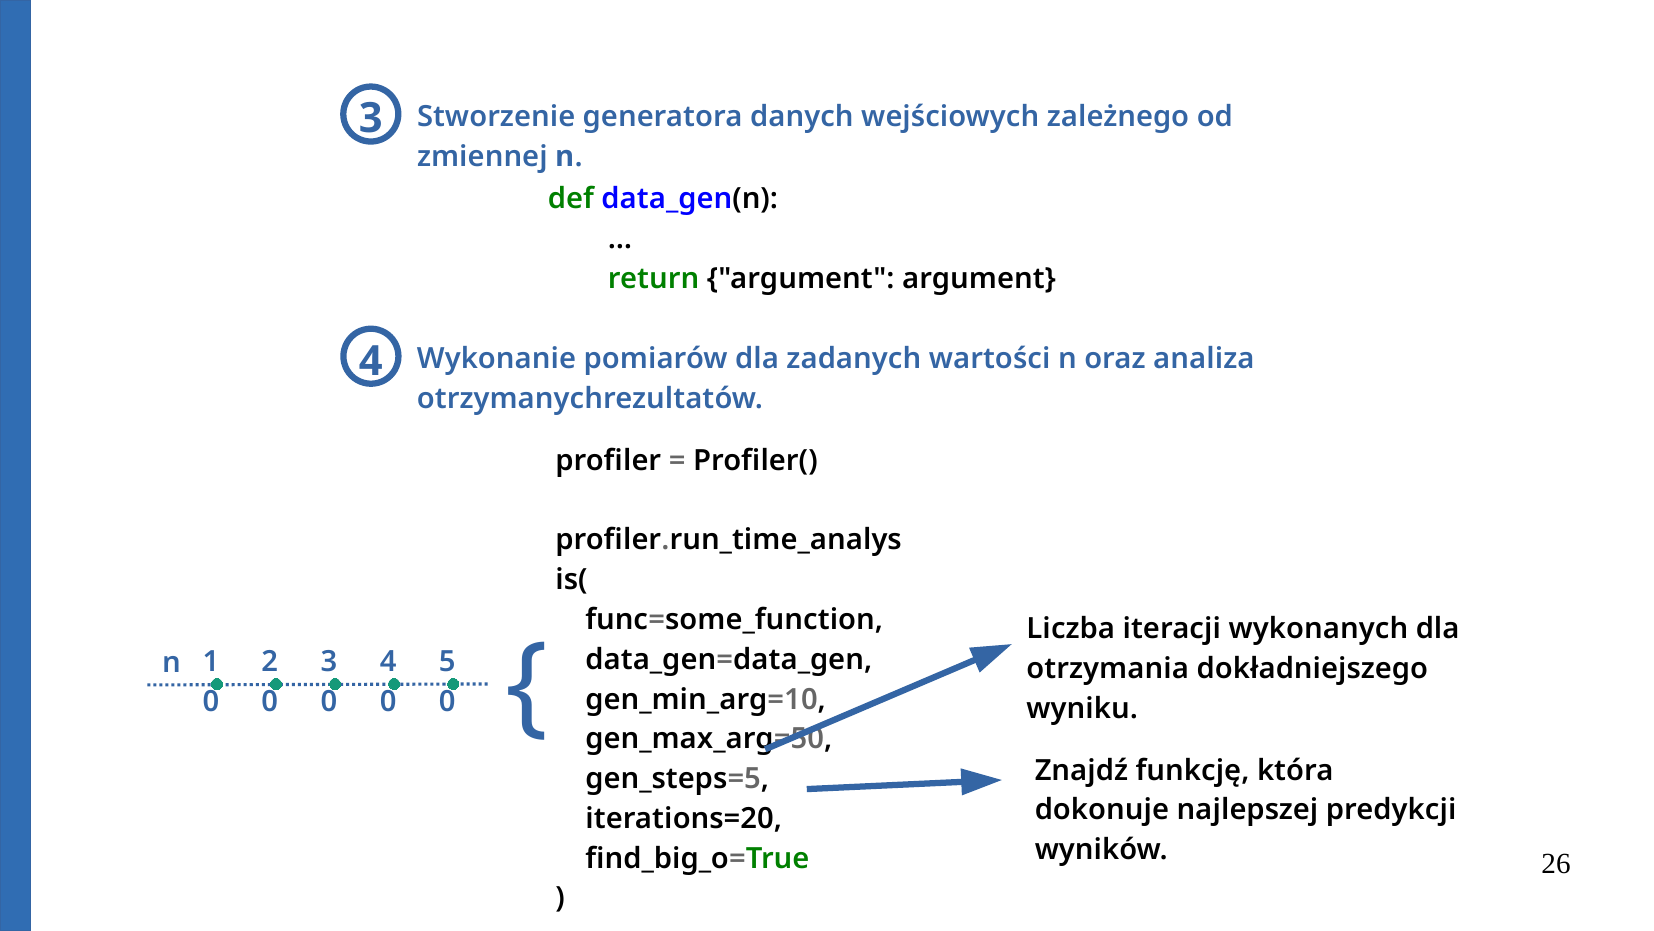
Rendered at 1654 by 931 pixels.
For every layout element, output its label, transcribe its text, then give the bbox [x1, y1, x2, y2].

text_box n [147, 633, 178, 685]
text_box 50 [424, 633, 485, 685]
text_box 10 [187, 632, 246, 685]
text_box 20 [246, 632, 308, 685]
text_box 40 [365, 633, 424, 685]
text_box [447, 685, 459, 690]
text_box def data_gen(n): … return {"argument": argument} [533, 170, 1098, 304]
text_box [388, 685, 400, 690]
text_box [270, 685, 282, 690]
text_box { [490, 594, 635, 889]
text_box profiler = Profiler() profiler.run_time_analysis( func=some_function, data_gen=data_gen, gen_min_arg=10, gen_max_arg=50, gen_steps=5, iterations=20, find_big_o=True ) [540, 431, 918, 851]
text_box Znajdź funkcję, która dokonuje najlepszej predykcji wyników. [1020, 741, 1486, 830]
text_box [329, 685, 341, 690]
text_box Liczba iteracji wykonanych dla otrzymania dokładniejszego wyniku. [1011, 600, 1516, 726]
text_box 30 [305, 633, 365, 685]
text_box Stworzenie generatora danych wejściowych zależnego od zmiennej n. [402, 88, 1357, 140]
text_box Wykonanie pomiarów dla zadanych wartości n oraz analiza otrzymanychrezultatów. [402, 330, 1492, 419]
text_box 4 [340, 322, 401, 391]
text_box 3 [340, 80, 401, 148]
text_box [211, 685, 223, 690]
text_box [0, 0, 31, 931]
